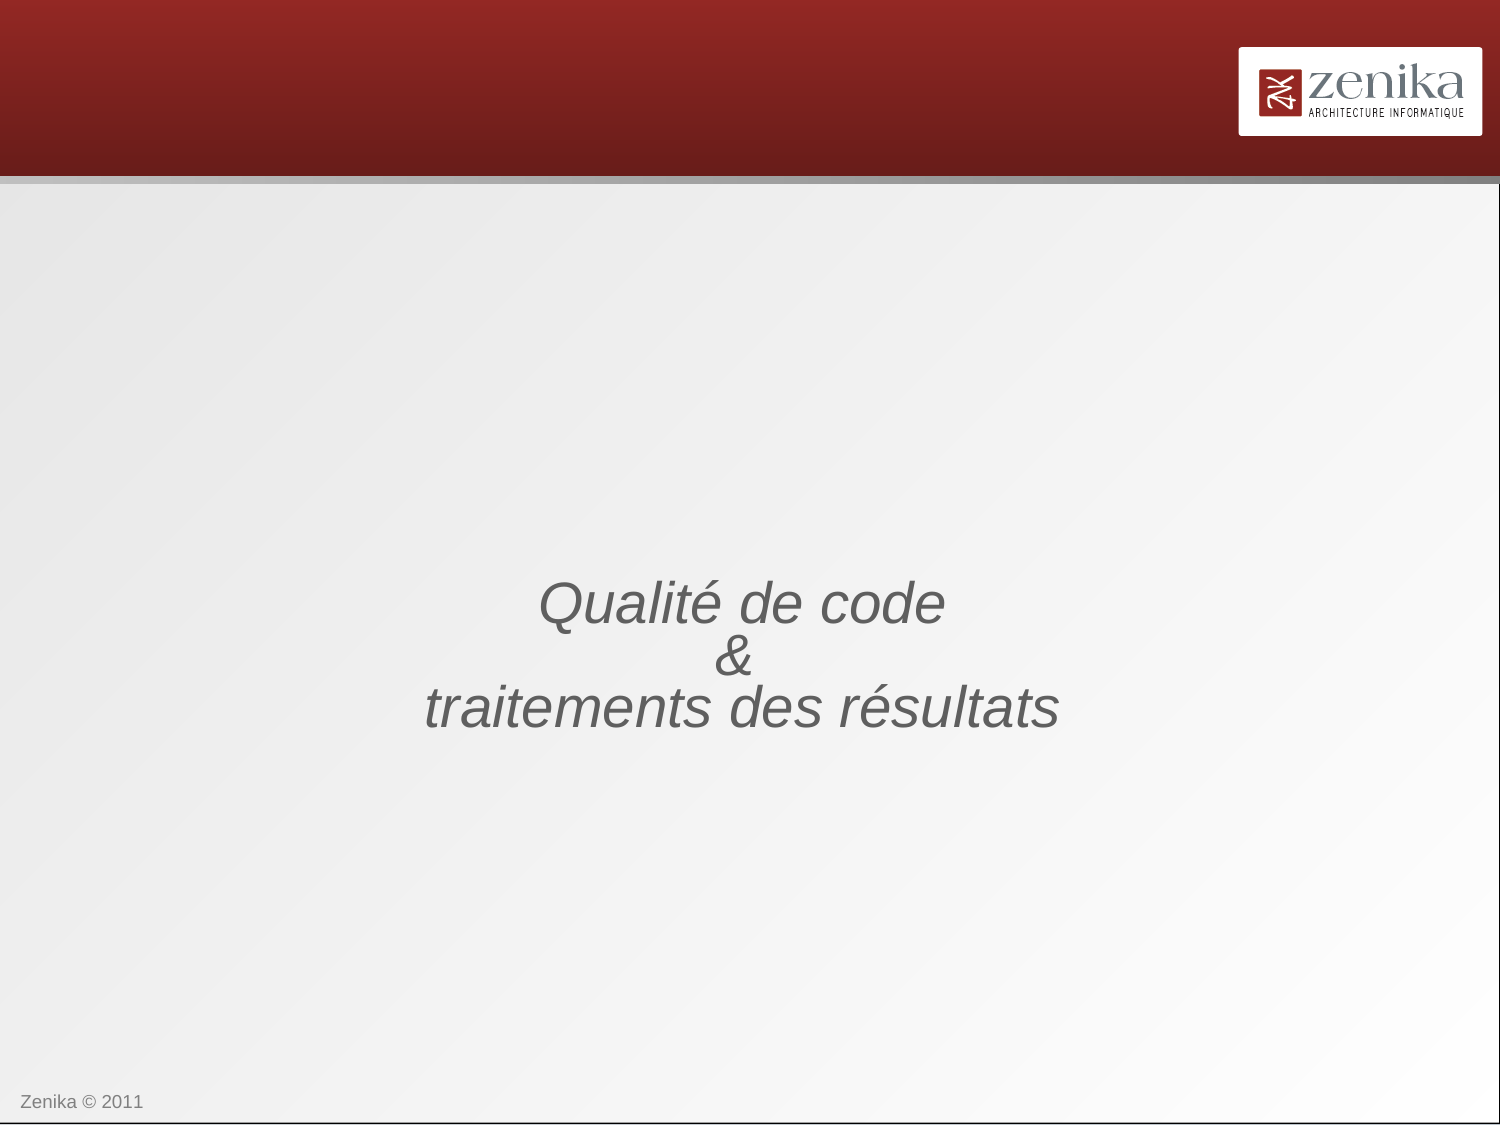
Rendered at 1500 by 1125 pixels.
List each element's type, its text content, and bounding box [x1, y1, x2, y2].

text_box Qualité de code & traitements des résultats [50, 249, 1435, 1079]
picture [1257, 58, 1464, 125]
